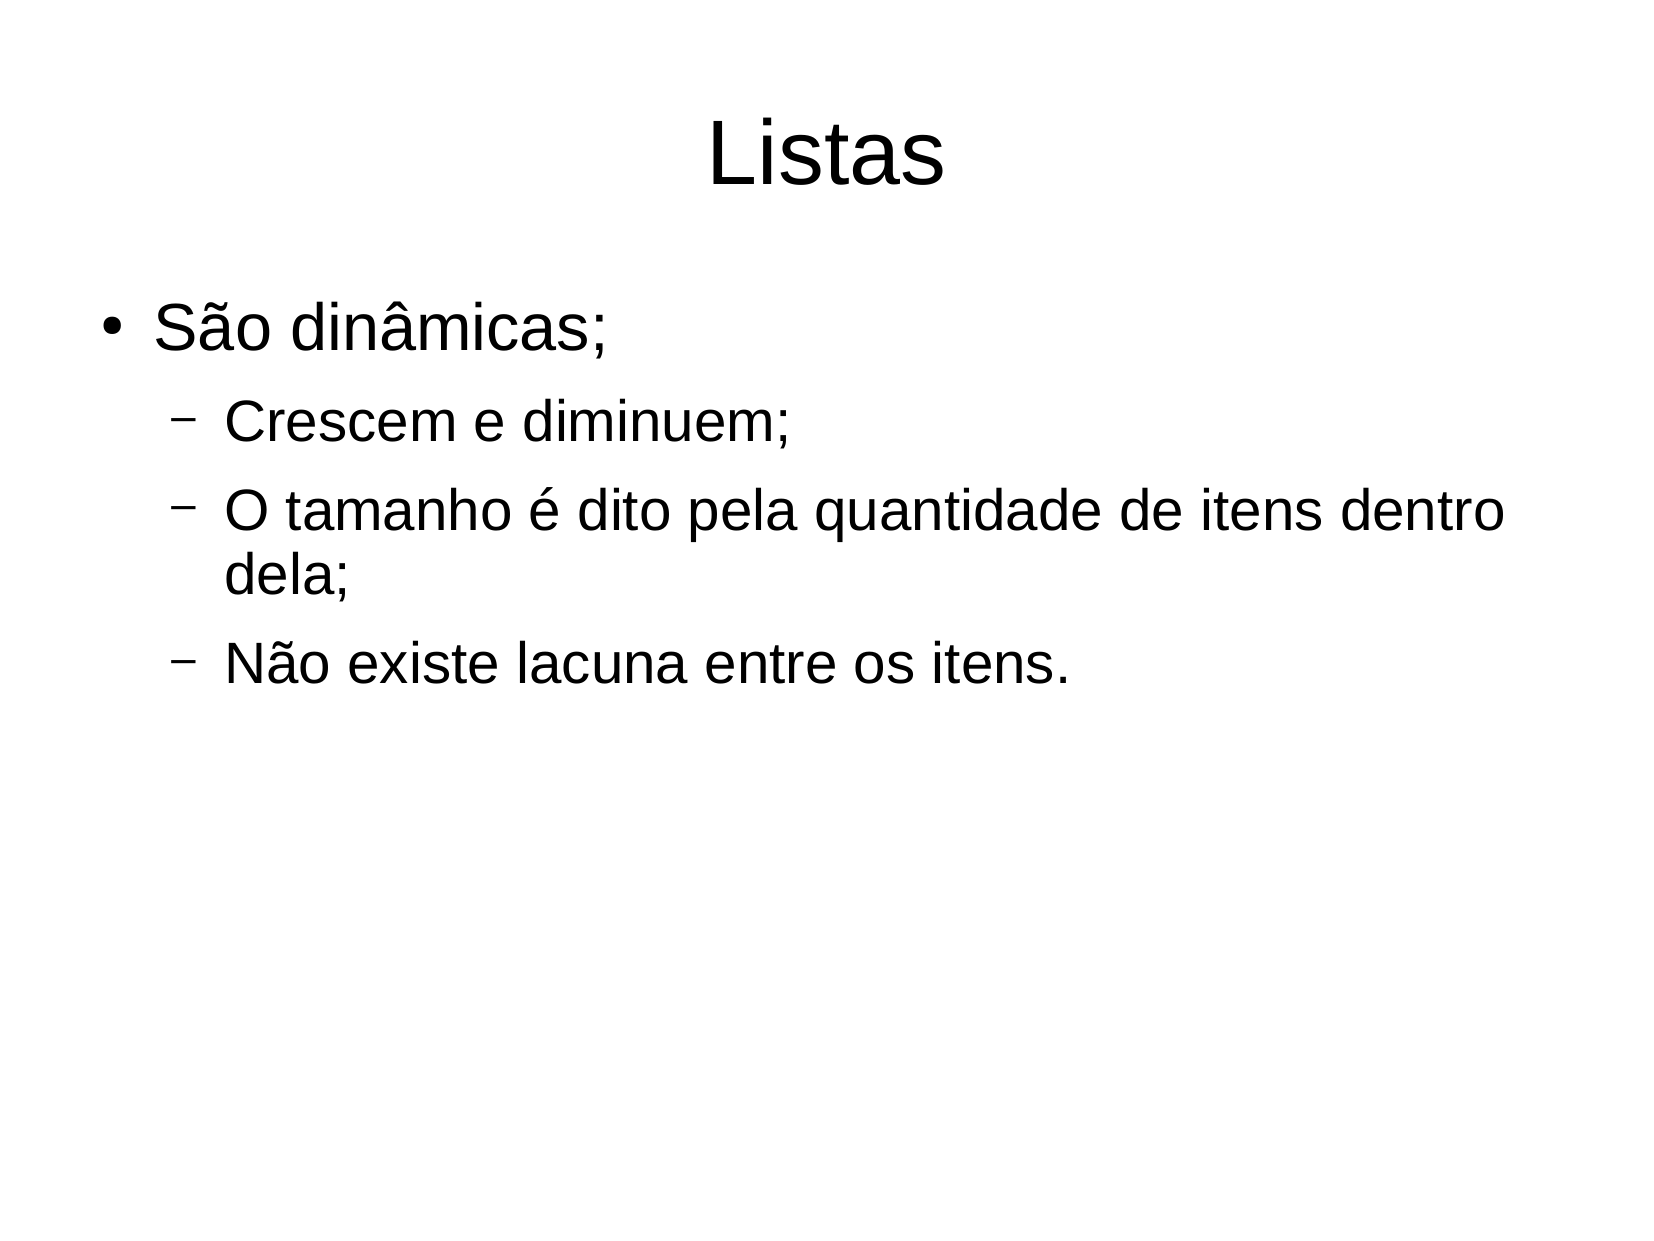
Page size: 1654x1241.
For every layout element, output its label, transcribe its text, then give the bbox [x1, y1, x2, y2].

list São dinâmicas; Crescem e diminuem; O tamanho é dito pela quantidade de itens dentro dela; Não existe lacuna entre os itens. [82, 290, 1571, 1010]
title Listas [82, 49, 1571, 257]
